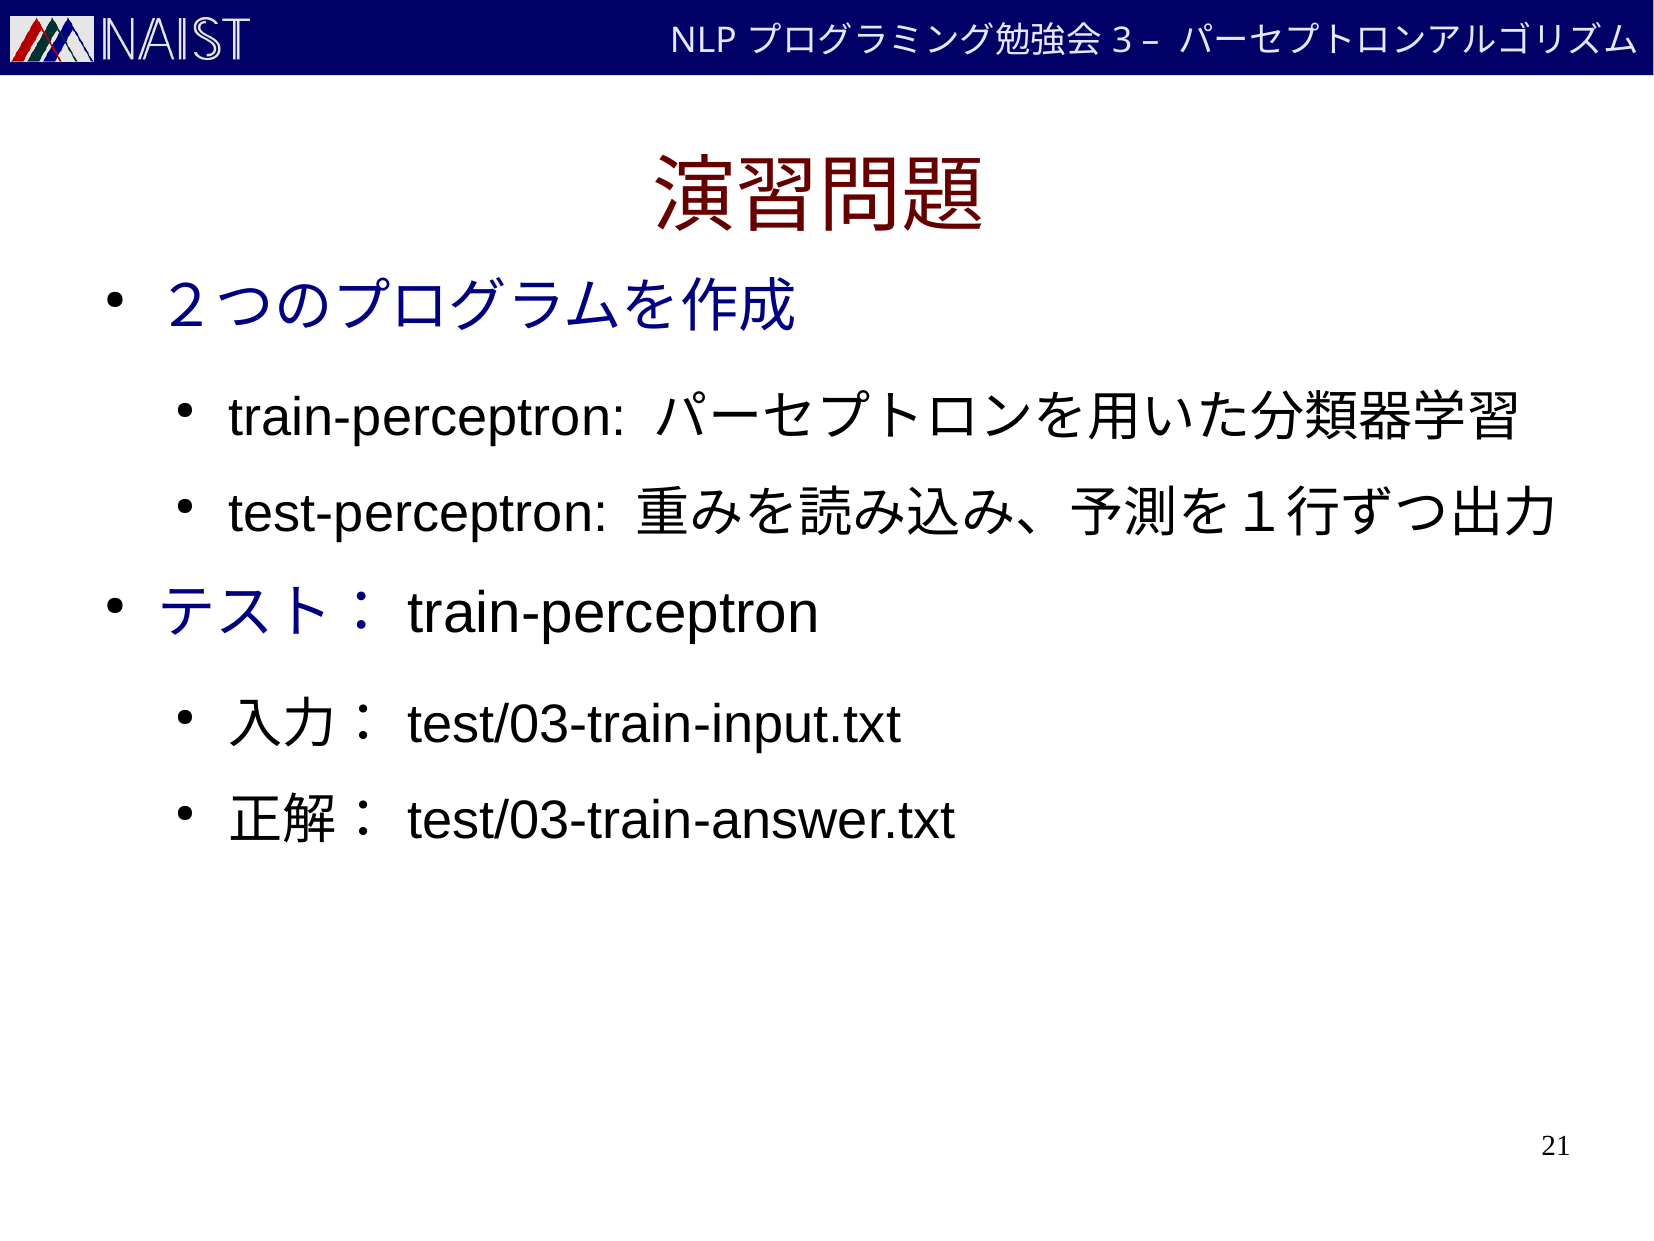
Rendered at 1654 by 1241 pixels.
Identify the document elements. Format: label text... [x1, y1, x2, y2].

title 演習問題 [75, 92, 1564, 285]
picture [10, 16, 94, 62]
list ２つのプログラムを作成 train-perceptron: パーセプトロンを用いた分類器学習 test-perceptron: 重みを読み込み、予測を１行ずつ出力 テスト：train-perceptron 入力：test/03-train-input.txt 正解：test/03-train-answer.txt [86, 258, 1576, 1078]
picture [102, 17, 251, 60]
